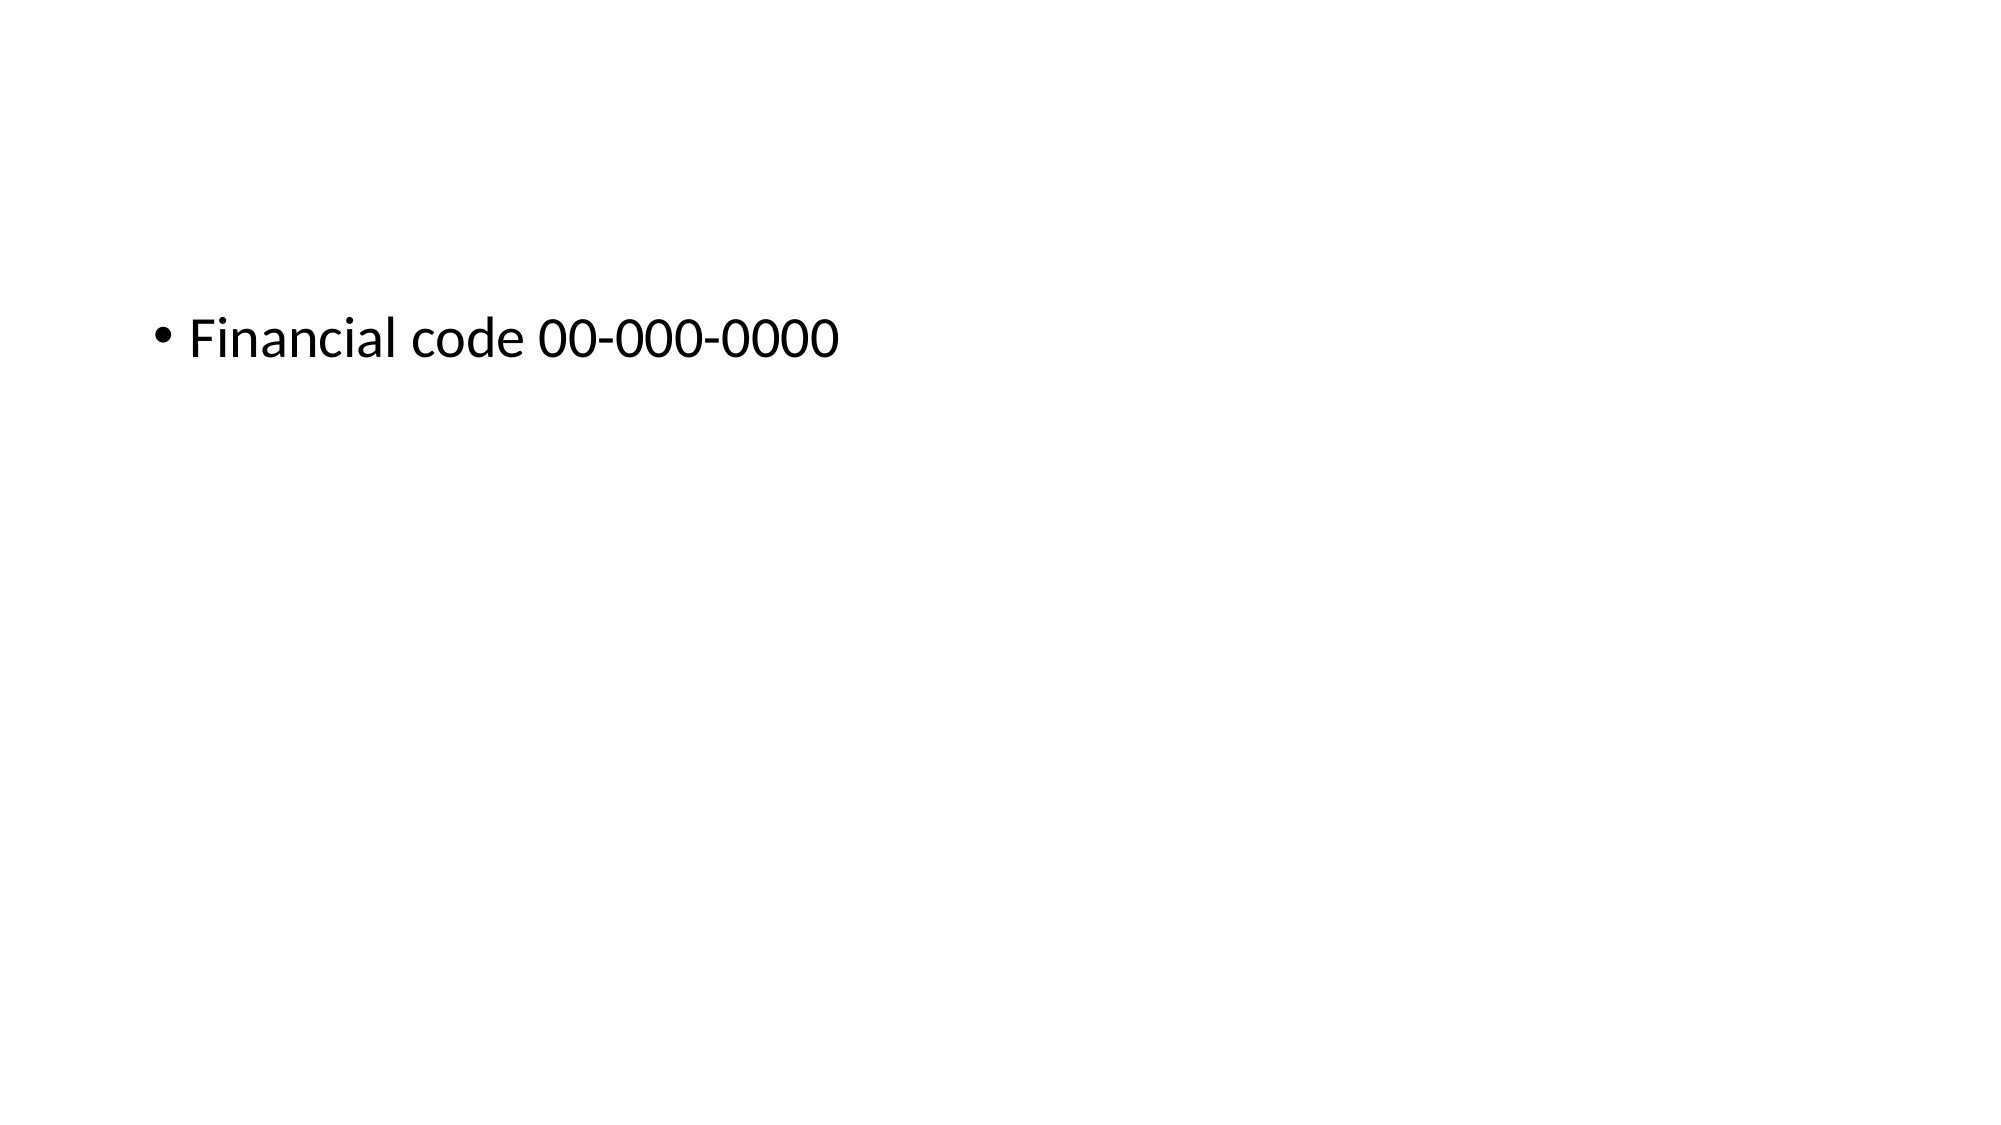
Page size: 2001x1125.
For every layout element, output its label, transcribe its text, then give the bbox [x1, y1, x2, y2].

text_box Financial code 00-000-0000 [137, 299, 1862, 1013]
